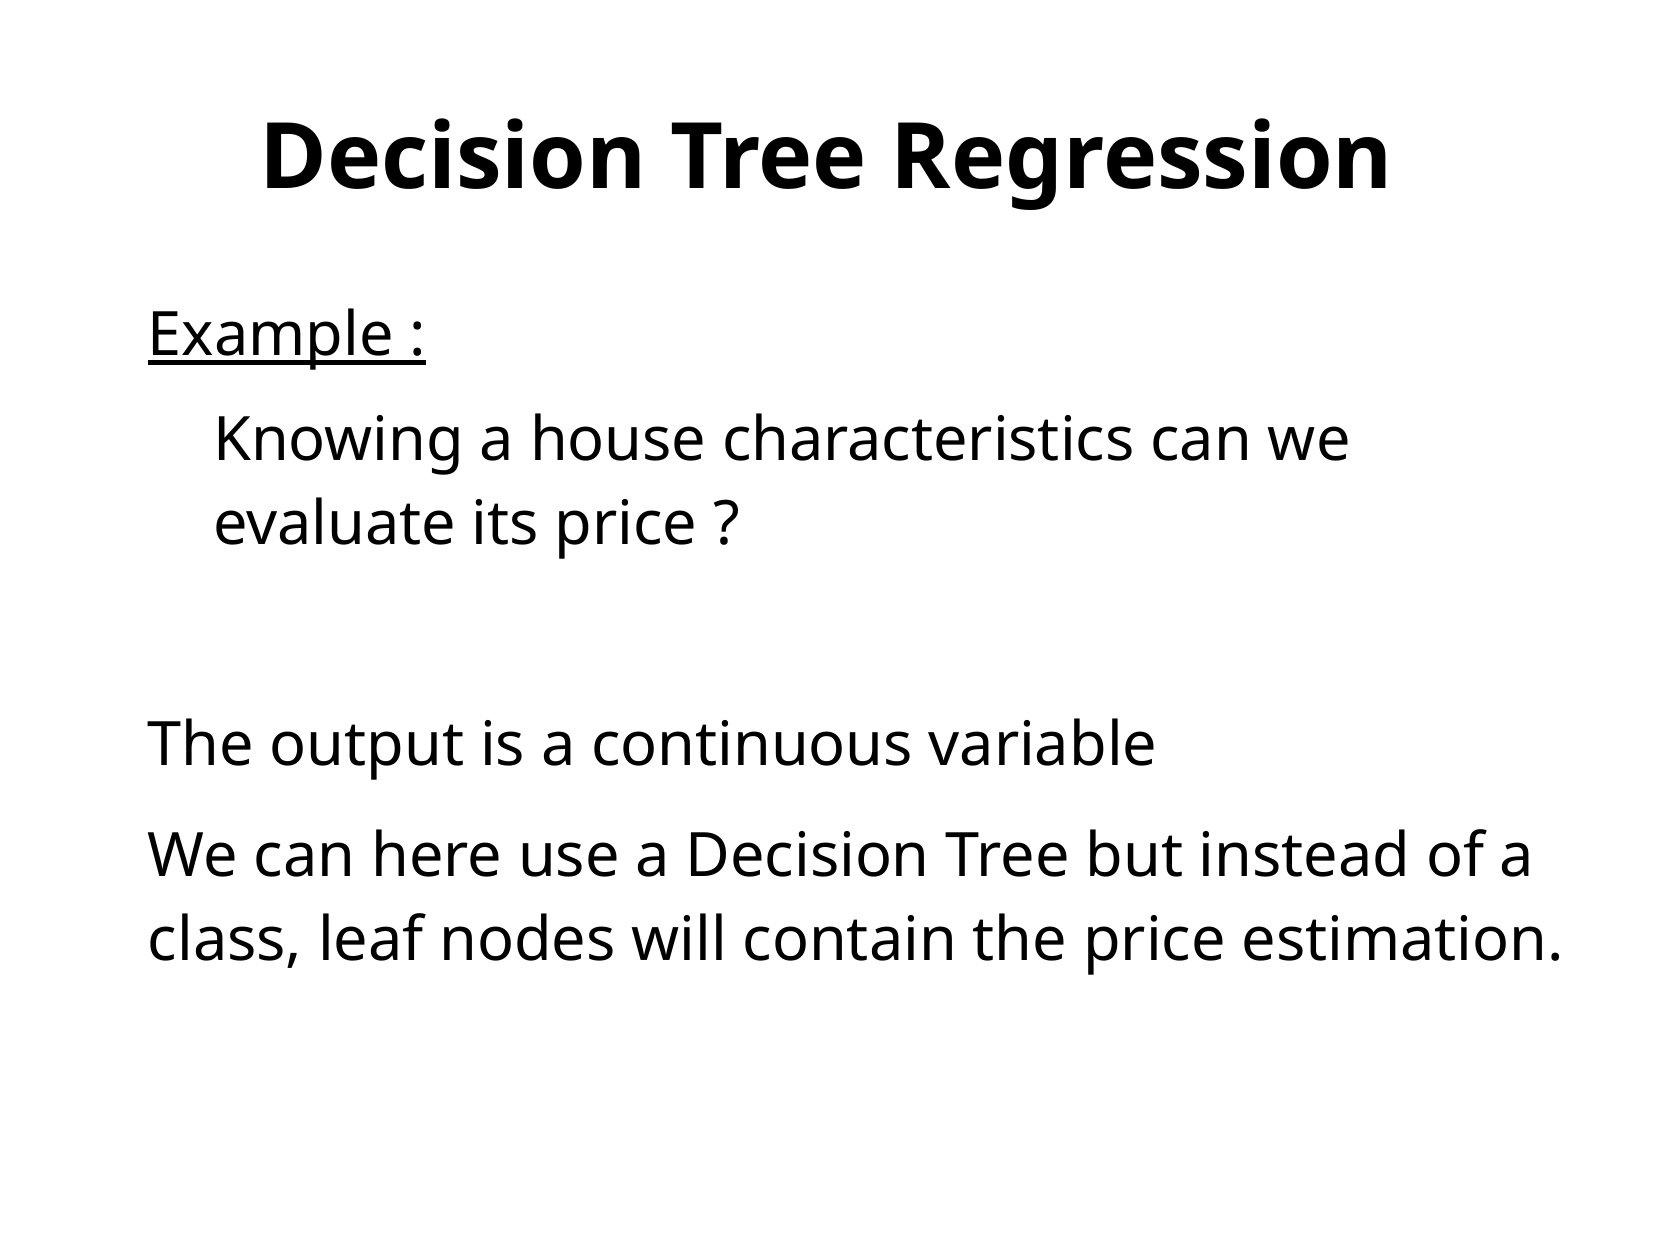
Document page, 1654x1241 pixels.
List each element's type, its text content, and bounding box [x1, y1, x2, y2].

list Example : Knowing a house characteristics can we evaluate its price ? The output is a continuous variable We can here use a Decision Tree but instead of a class, leaf nodes will contain the price estimation. [82, 290, 1571, 1010]
title Decision Tree Regression [82, 49, 1571, 257]
